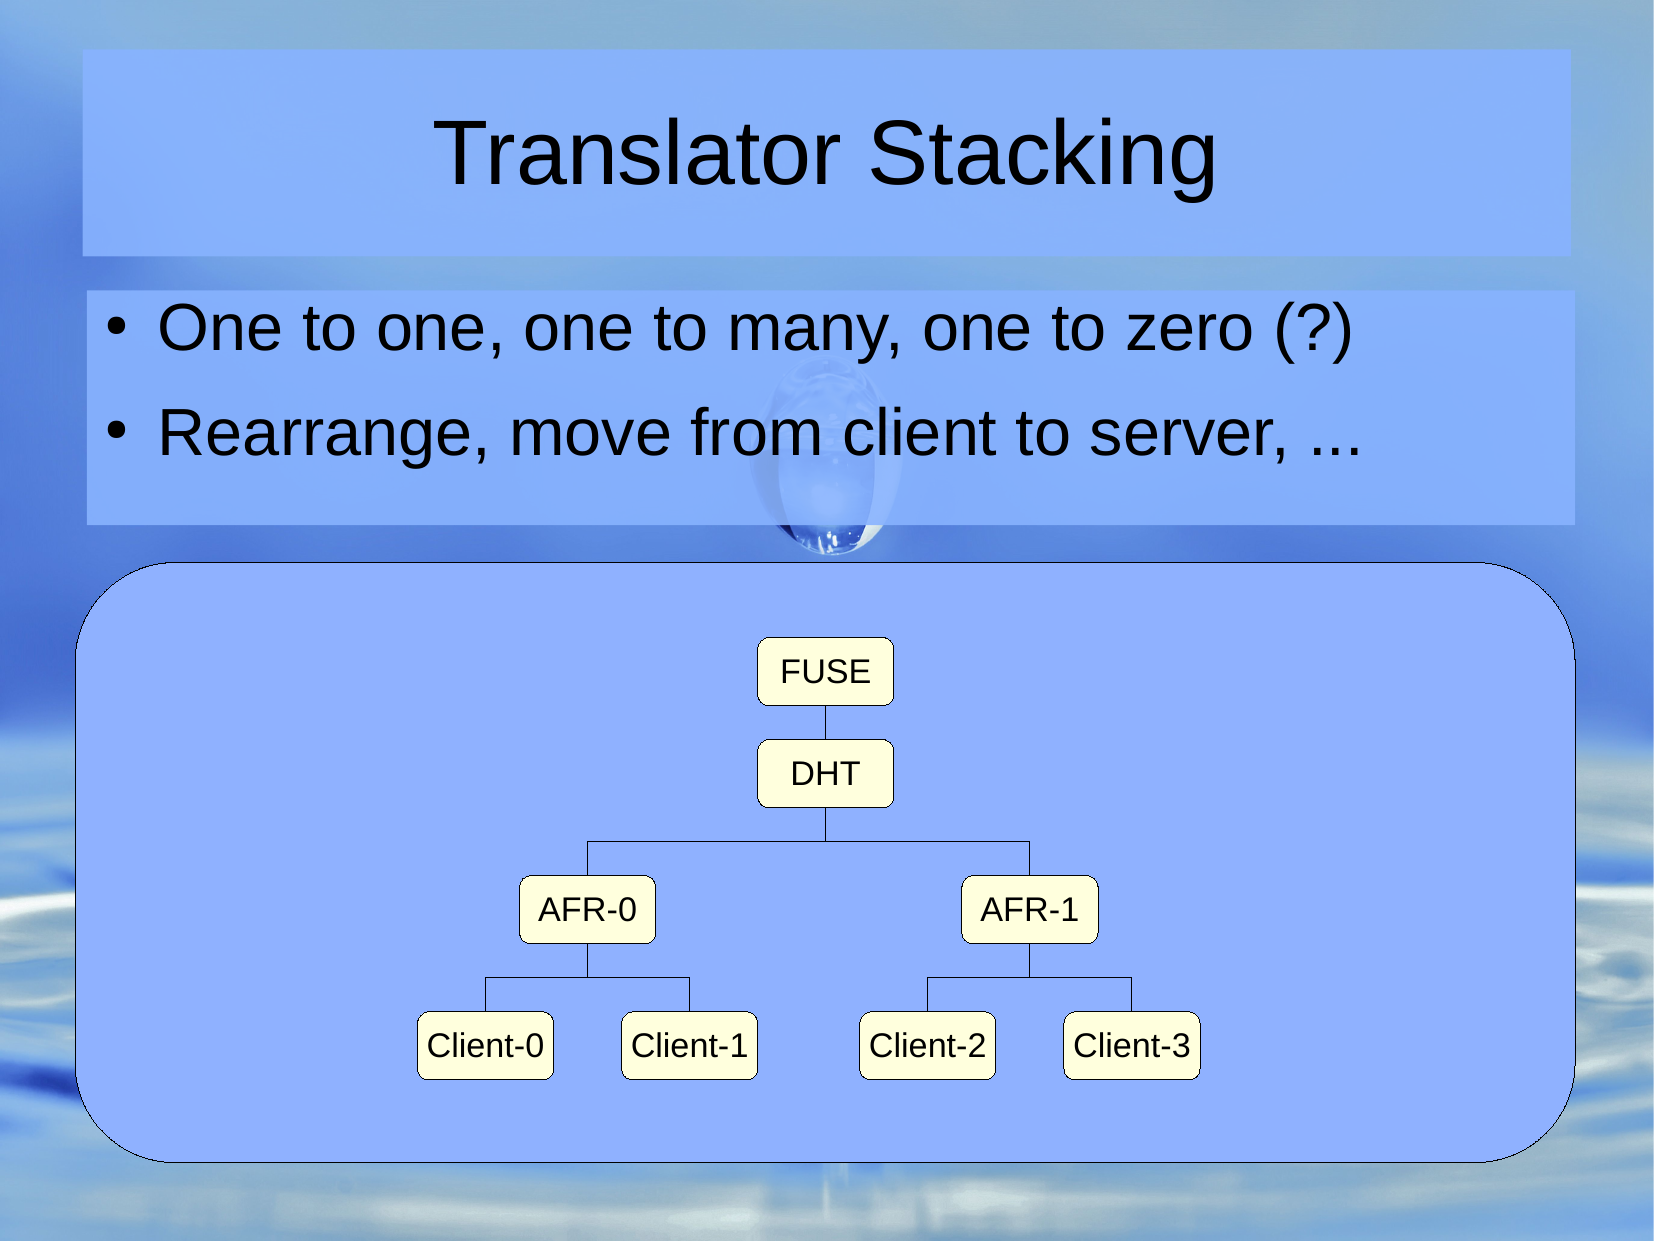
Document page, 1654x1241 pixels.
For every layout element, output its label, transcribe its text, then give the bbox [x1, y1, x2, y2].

text_box FUSE [757, 637, 894, 706]
text_box AFR-1 [961, 875, 1099, 944]
text_box Client-1 [621, 1011, 758, 1080]
text_box [75, 562, 1576, 1163]
text_box DHT [757, 739, 894, 808]
text_box Client-0 [417, 1011, 554, 1080]
text_box AFR-0 [519, 875, 656, 944]
picture [0, 0, 1654, 1241]
title Translator Stacking [82, 49, 1571, 257]
list One to one, one to many, one to zero (?) Rearrange, move from client to server, ... [86, 290, 1576, 526]
text_box Client-2 [859, 1011, 996, 1080]
text_box Client-3 [1063, 1011, 1201, 1080]
